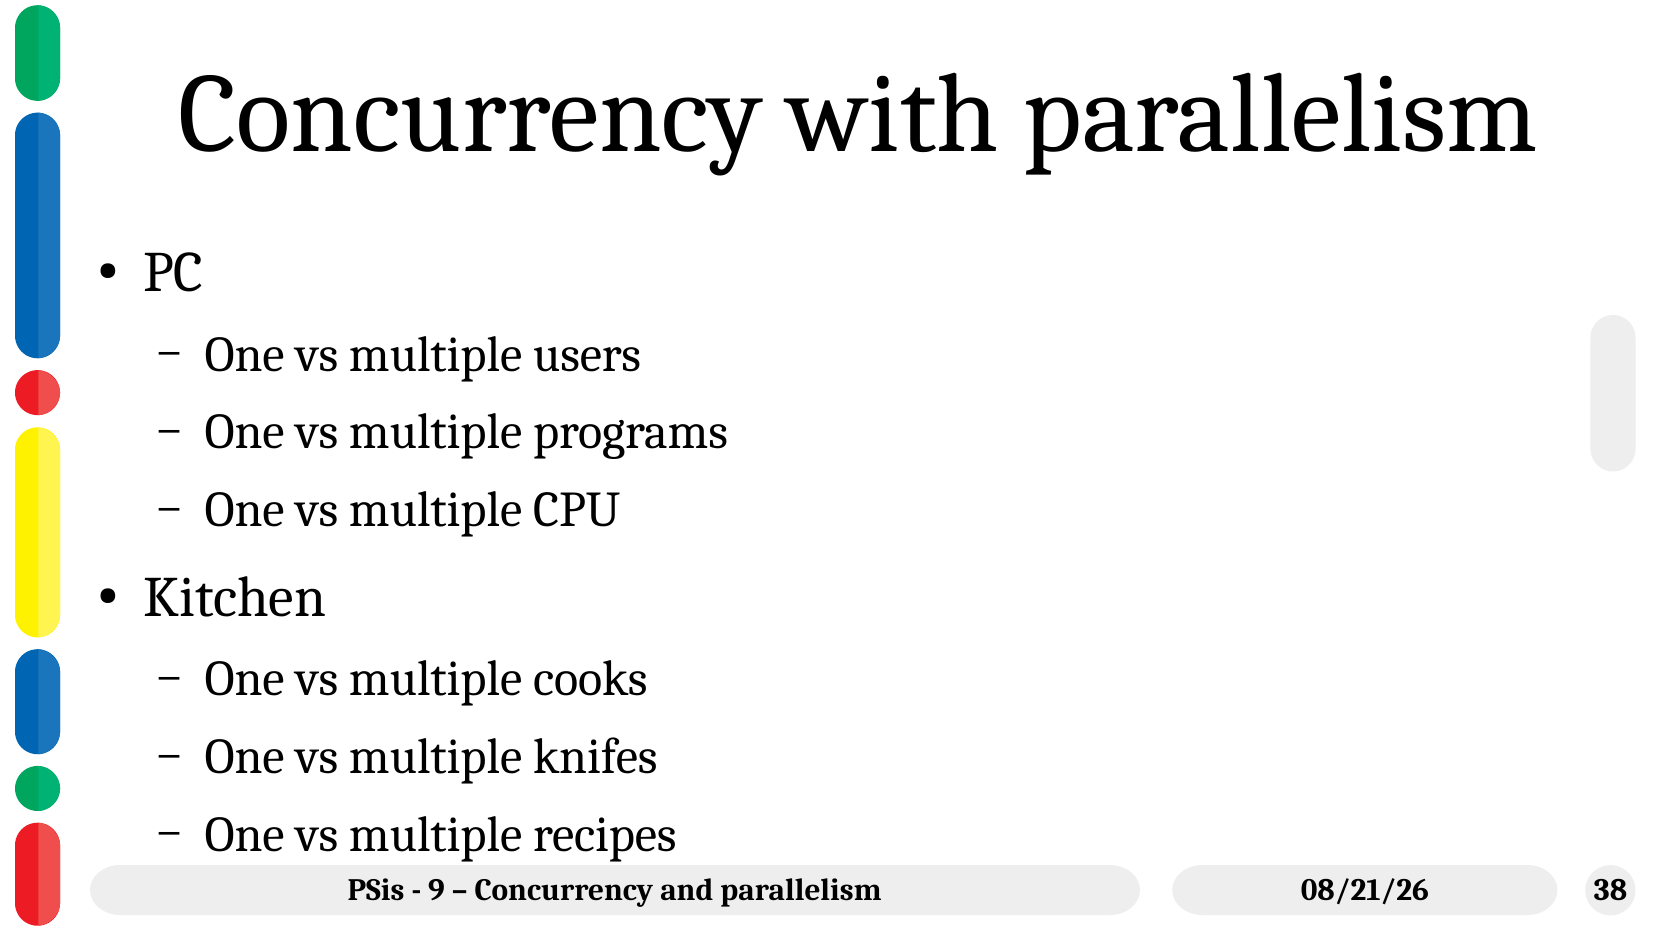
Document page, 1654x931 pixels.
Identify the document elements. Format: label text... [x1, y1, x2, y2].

title Concurrency with parallelism [82, 37, 1636, 193]
list PC One vs multiple users One vs multiple programs One vs multiple CPU Kitchen One vs multiple cooks One vs multiple knifes One vs multiple recipes [82, 240, 1571, 866]
